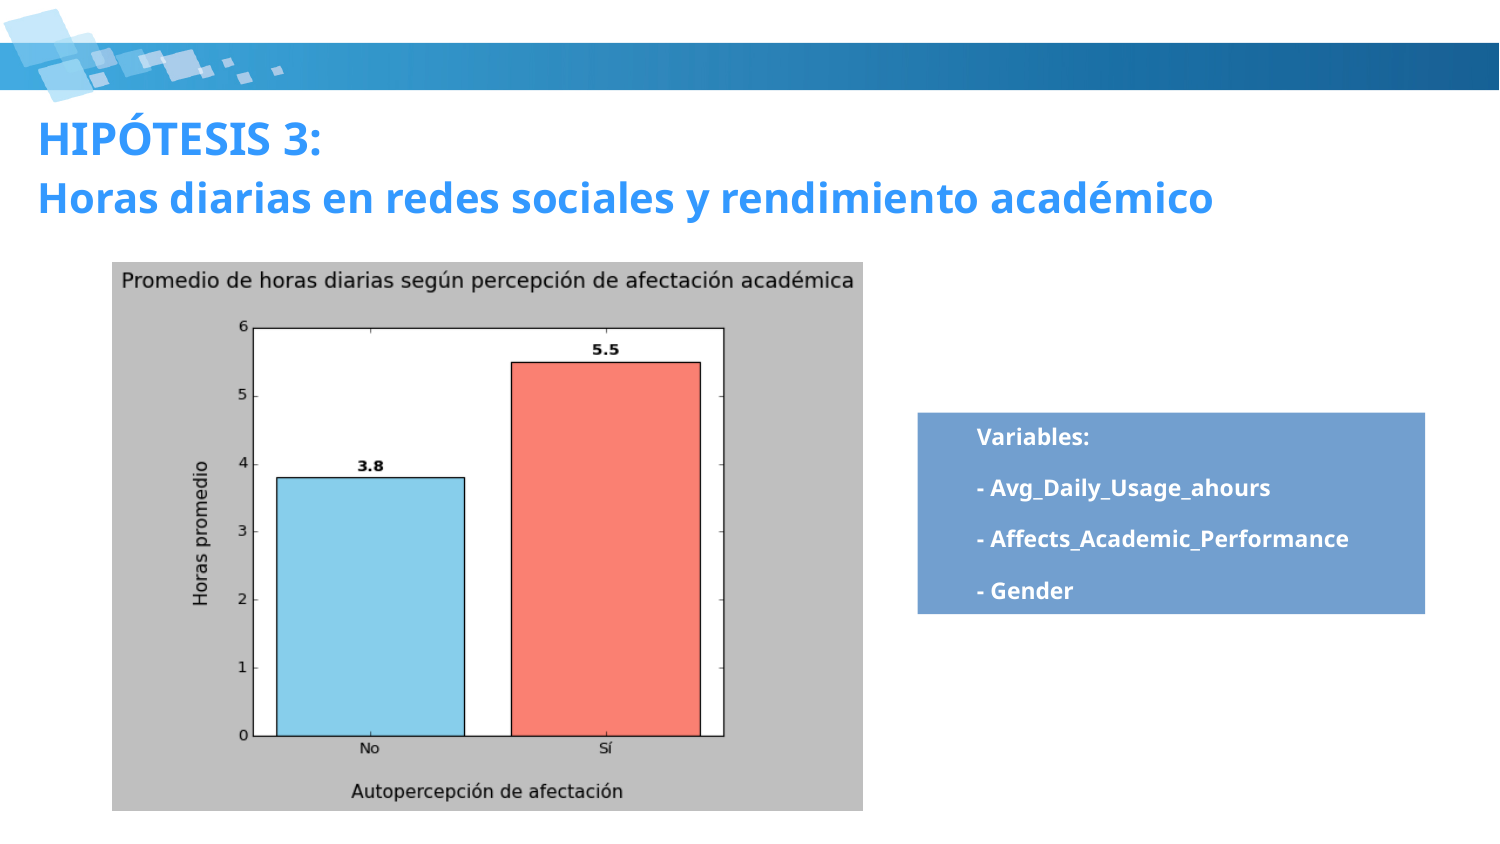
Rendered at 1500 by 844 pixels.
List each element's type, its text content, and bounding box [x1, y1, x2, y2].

picture [0, 0, 1499, 842]
list Variables: - Avg_Daily_Usage_ahours - Affects_Academic_Performance - Gender [917, 412, 1426, 615]
title HIPÓTESIS 3: Horas diarias en redes sociales y rendimiento académico [37, 6, 1463, 326]
